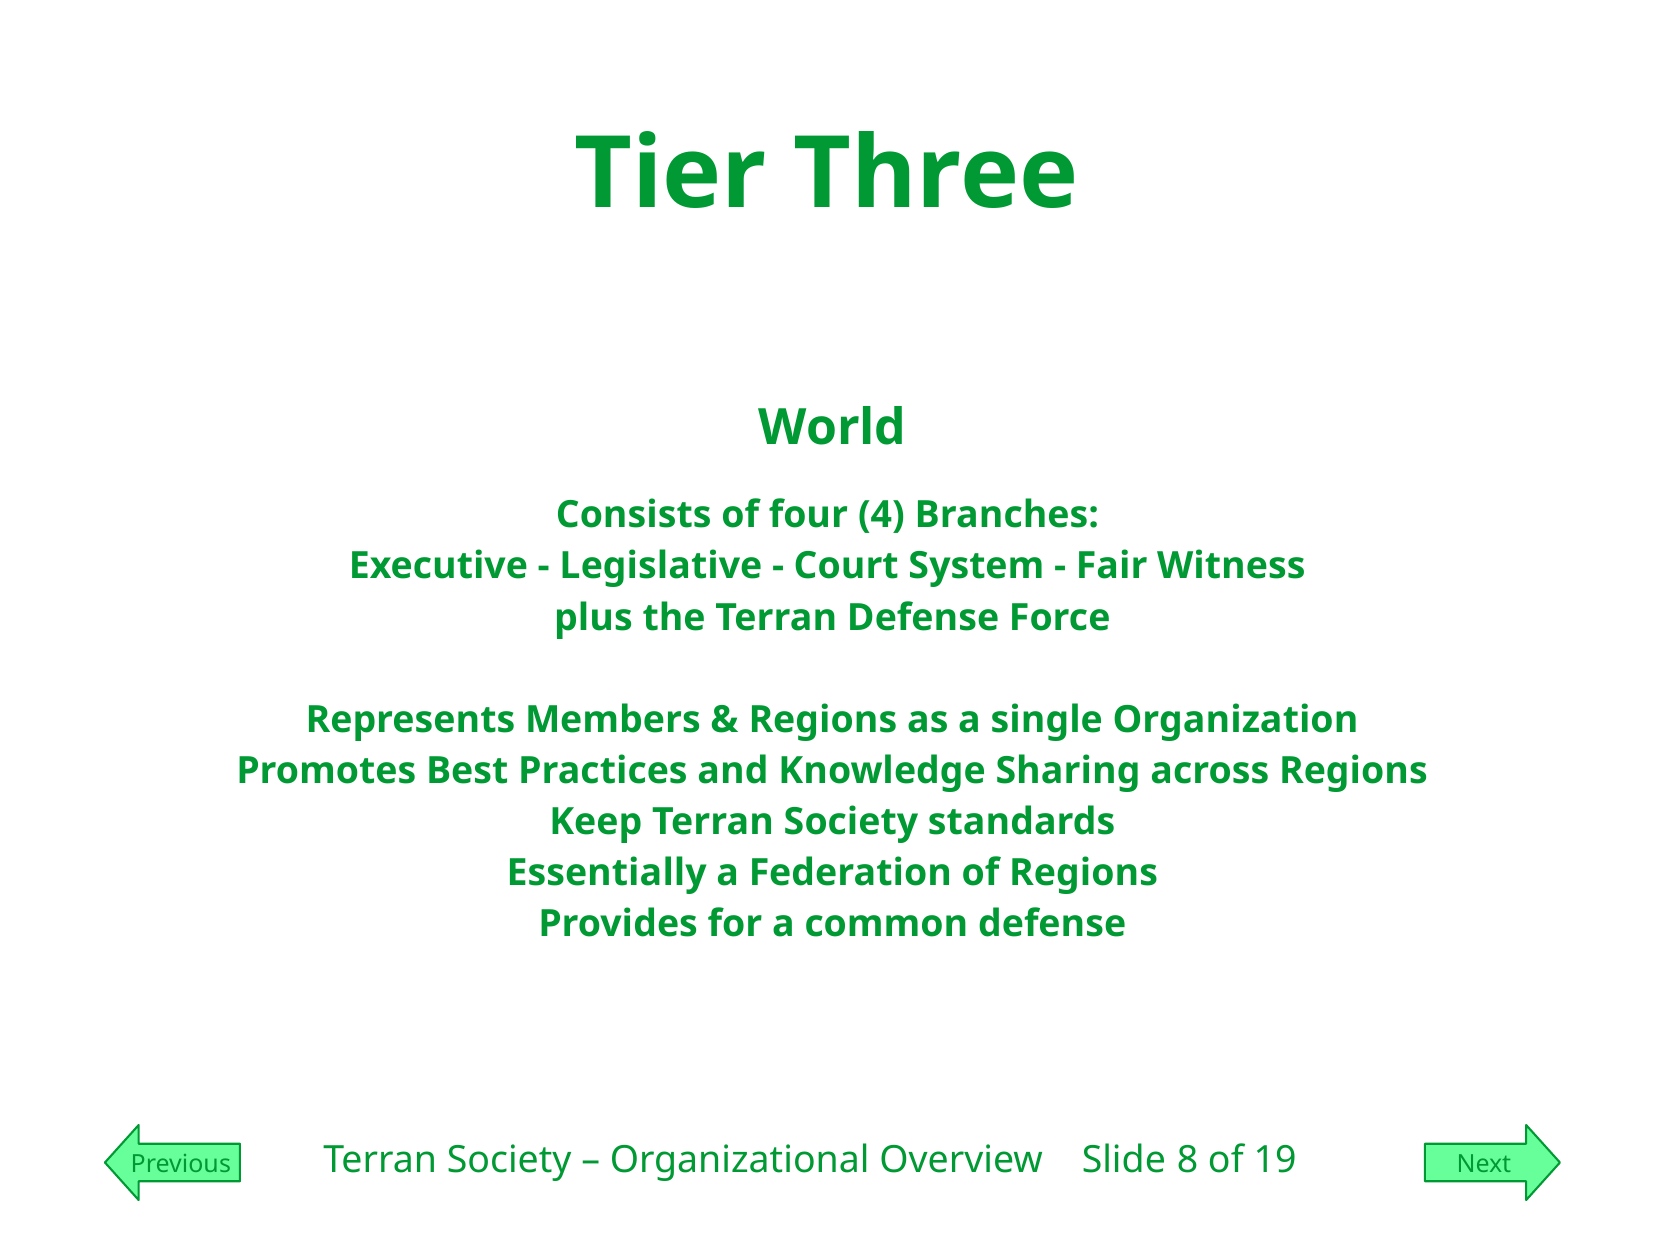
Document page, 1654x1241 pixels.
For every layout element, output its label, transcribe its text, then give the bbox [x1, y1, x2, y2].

text_box Terran Society – Organizational Overview Slide <number> of 19 [255, 1125, 1366, 1241]
text_box Previous [104, 1125, 240, 1201]
title Tier Three [82, 99, 1571, 239]
text_box World Consists of four (4) Branches: Executive - Legislative - Court System - Fair Witness plus the Terran Defense Force Represents Members & Regions as a single Organization Promotes Best Practices and Knowledge Sharing across Regions Keep Terran Society standards Essentially a Federation of Regions Provides for a common defense [165, 255, 1501, 1083]
text_box Next [1424, 1125, 1560, 1201]
